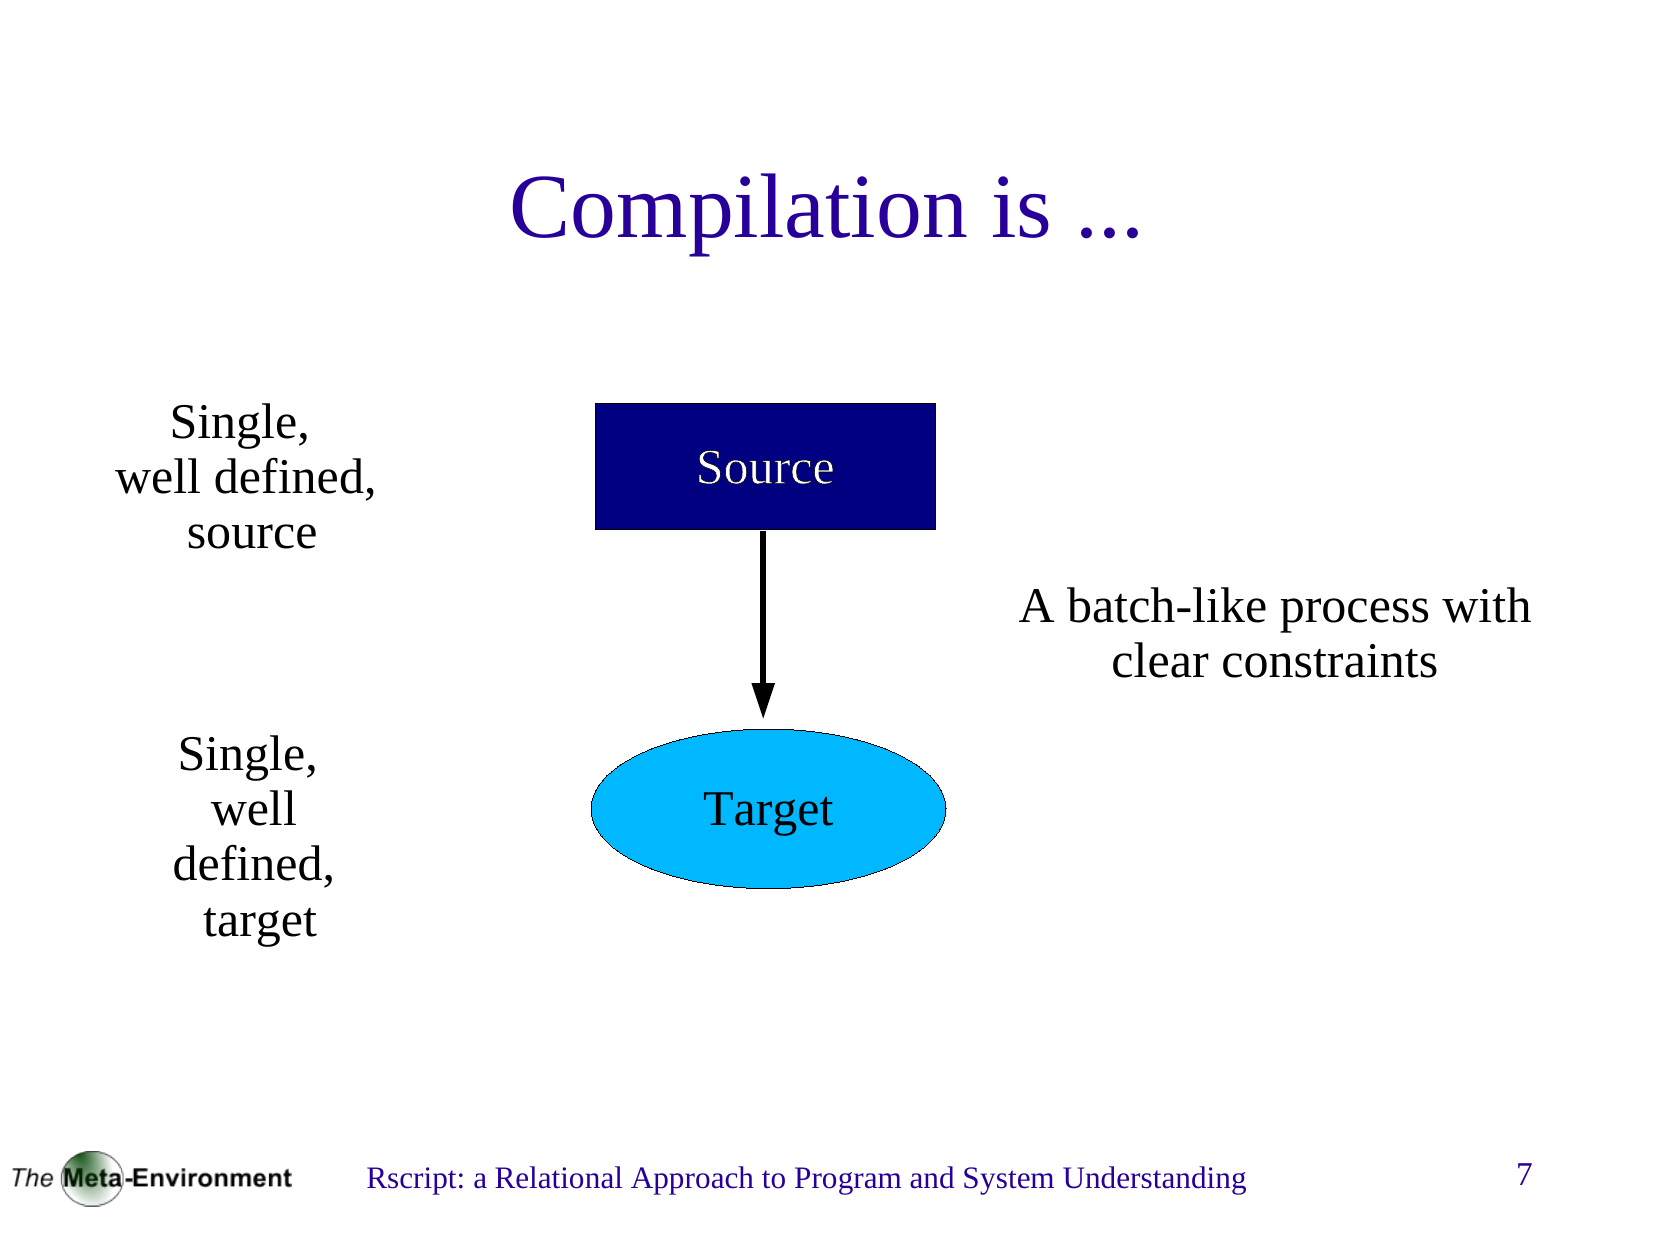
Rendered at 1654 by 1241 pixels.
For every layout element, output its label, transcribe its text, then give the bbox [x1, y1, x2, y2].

text_box Single, well defined, source [115, 393, 393, 575]
text_box A batch-like process with clear constraints [1018, 577, 1562, 699]
text_box Target [591, 729, 947, 889]
title Compilation is ... [121, 102, 1534, 311]
picture [12, 1151, 292, 1207]
text_box Source [595, 403, 936, 530]
text_box Single, well defined, target [123, 725, 385, 951]
